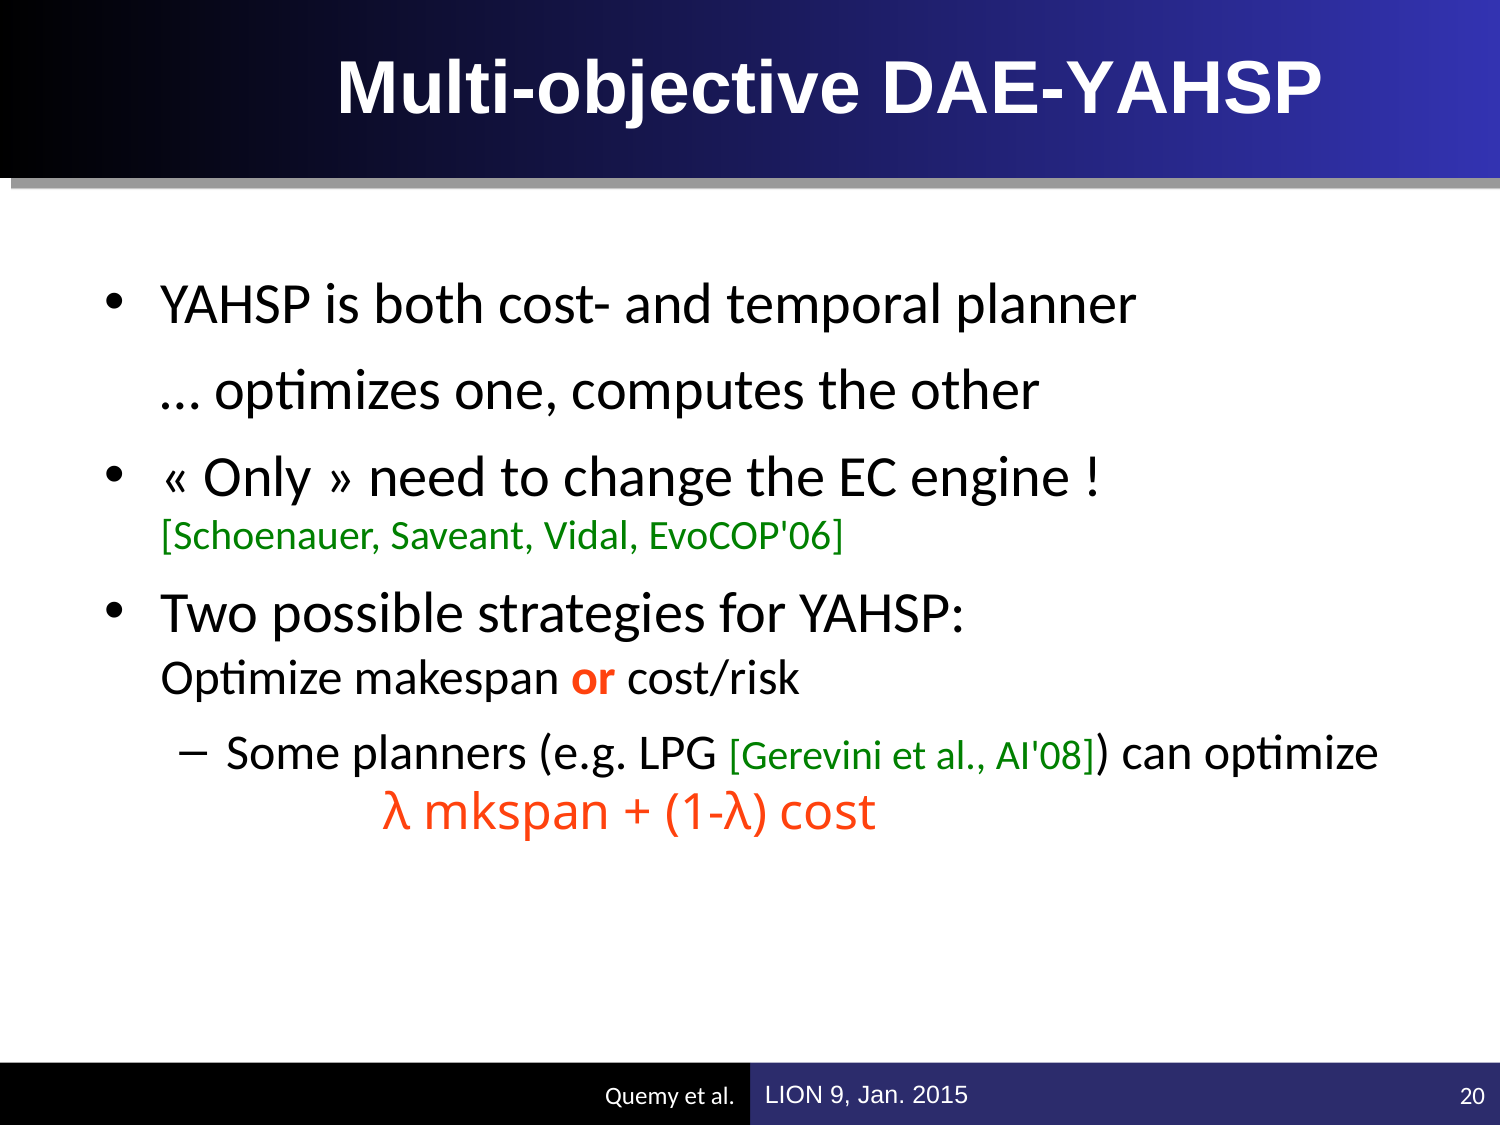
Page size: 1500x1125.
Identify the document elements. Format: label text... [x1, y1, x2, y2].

text_box Multi-objective DAE-YAHSP [322, 31, 1395, 137]
list YAHSP is both cost- and temporal planner … optimizes one, computes the other « Only » need to change the EC engine ! [Schoenauer, Saveant, Vidal, EvoCOP'06] Two possible strategies for YAHSP: Optimize makespan or cost/risk Some planners (e.g. LPG [Gerevini et al., AI'08]) can optimize λ mkspan + (1-λ) cost [89, 257, 1446, 1125]
